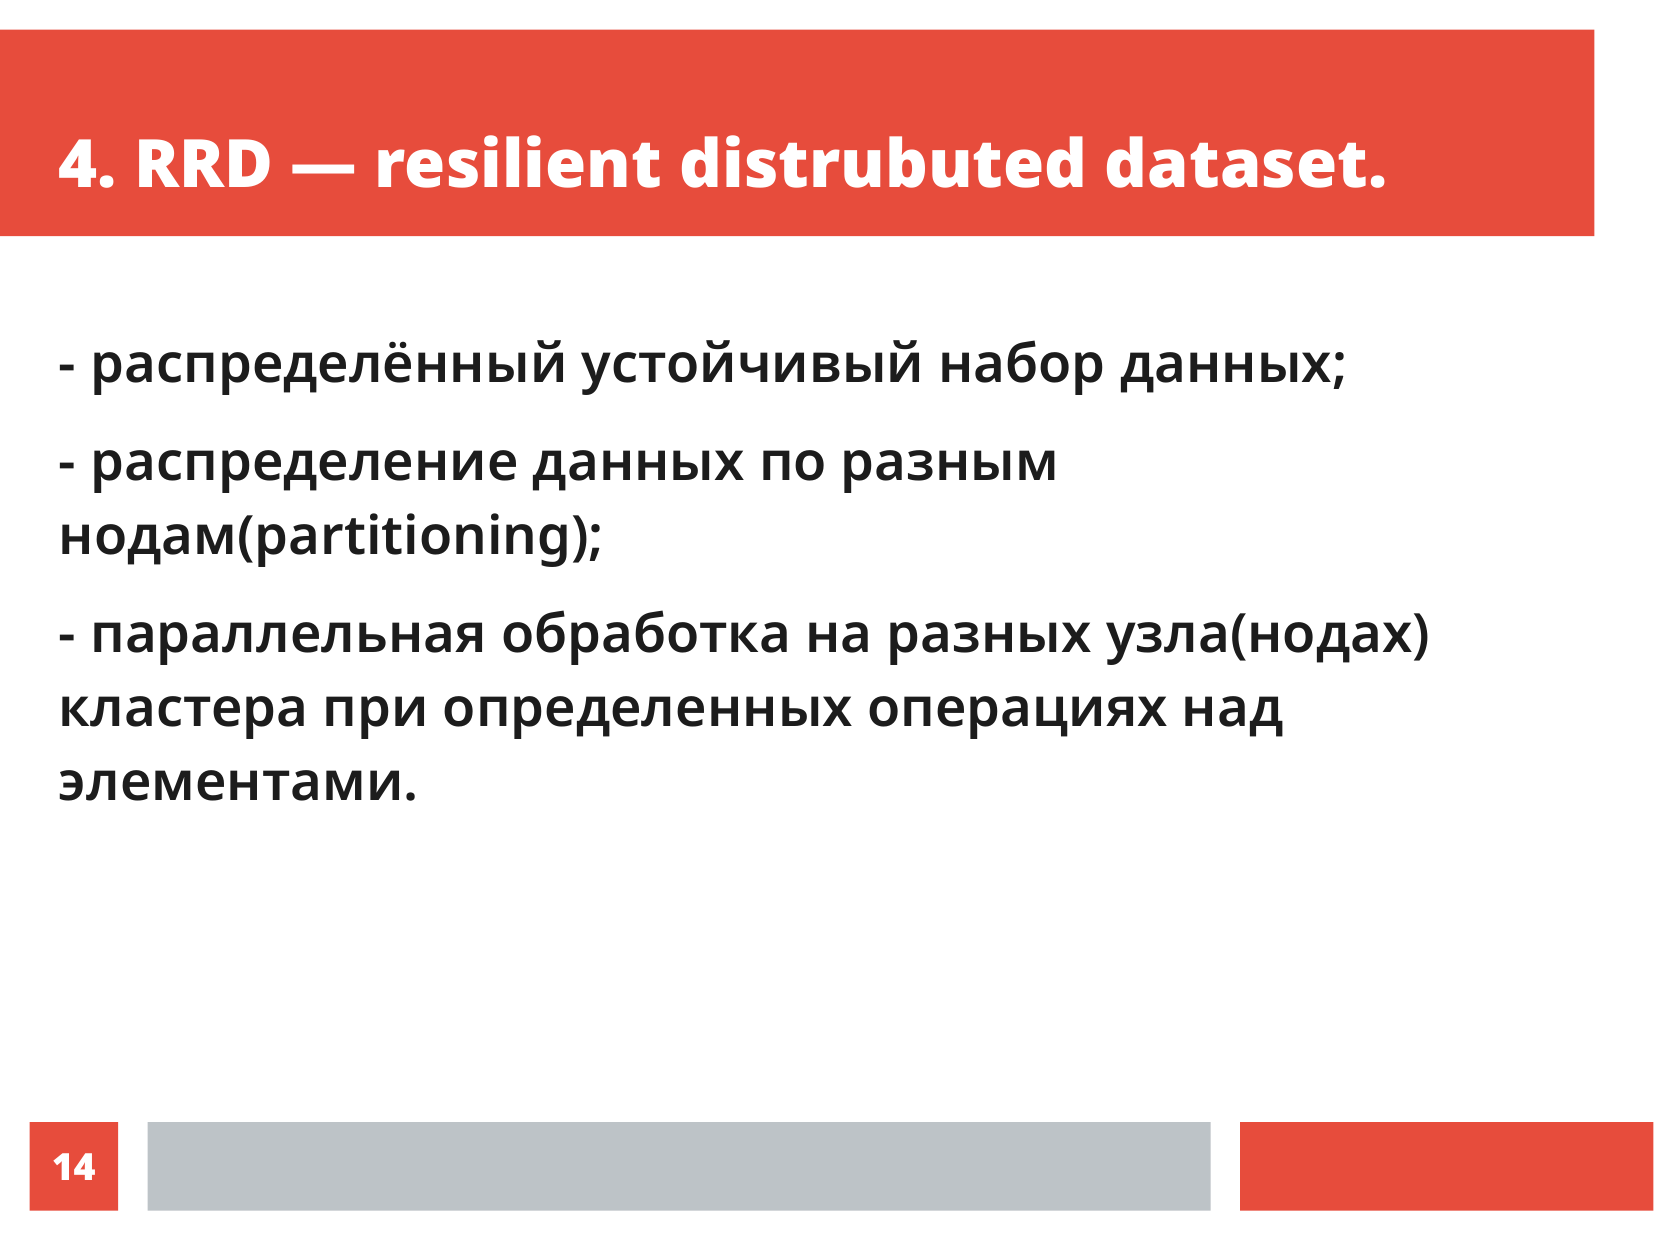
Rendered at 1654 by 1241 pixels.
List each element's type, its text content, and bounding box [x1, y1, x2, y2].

list - раcпределённый устойчивый набор данных; - распределение данных по разным нодам(partitioning); - параллельная обработка на разных узла(нодах) кластера при определенных операциях над элементами. [59, 324, 1565, 1093]
title 4. RRD — resilient distrubuted dataset. [59, 59, 1595, 207]
